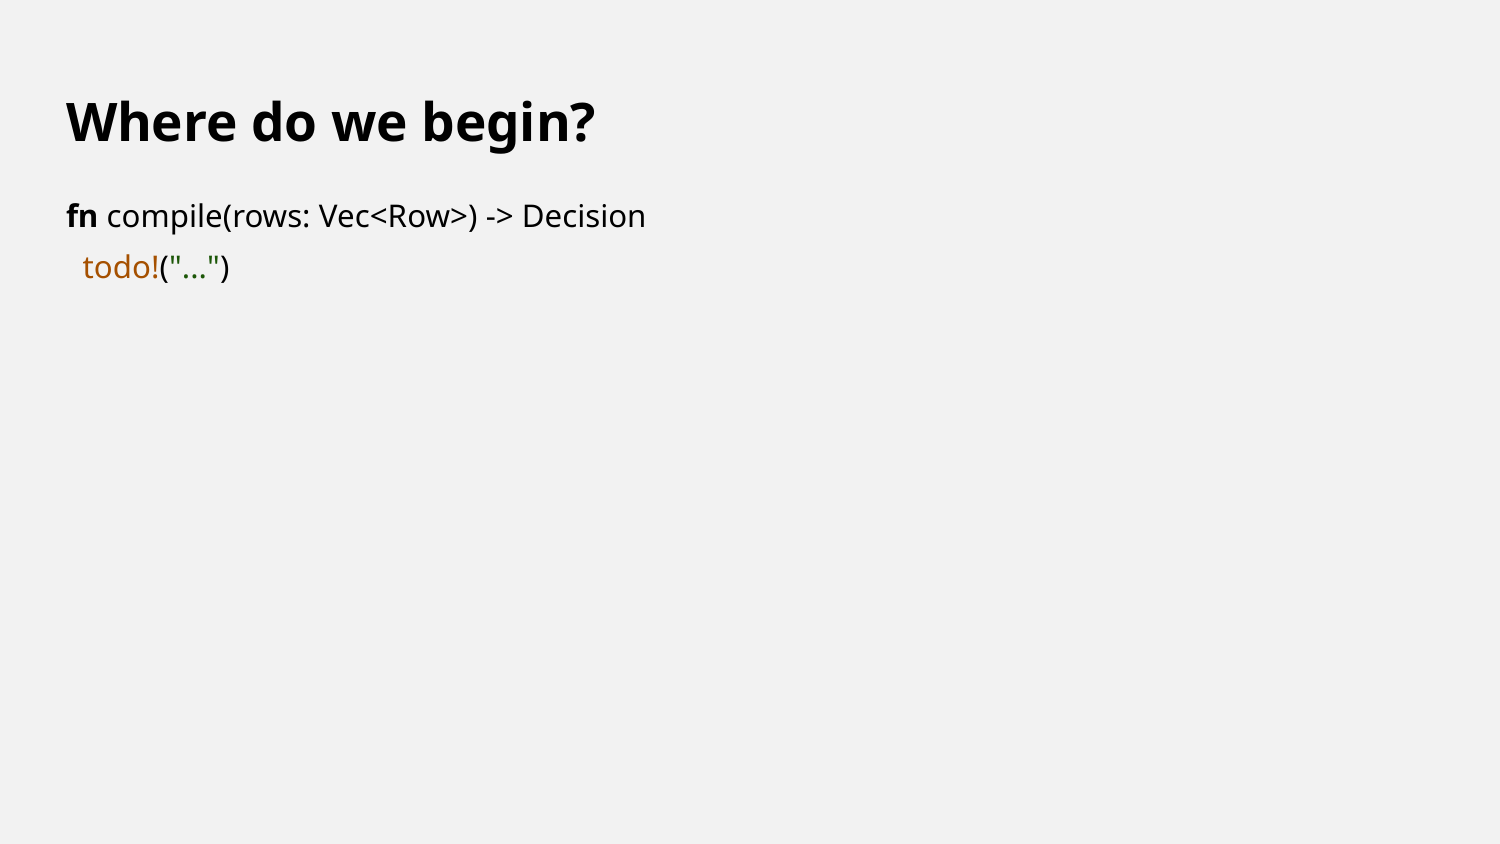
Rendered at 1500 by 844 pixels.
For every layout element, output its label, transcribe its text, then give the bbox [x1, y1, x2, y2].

title Where do we begin? [51, 72, 1449, 167]
list fn compile(rows: Vec<Row>) -> Decision todo!("...") [51, 189, 1449, 750]
